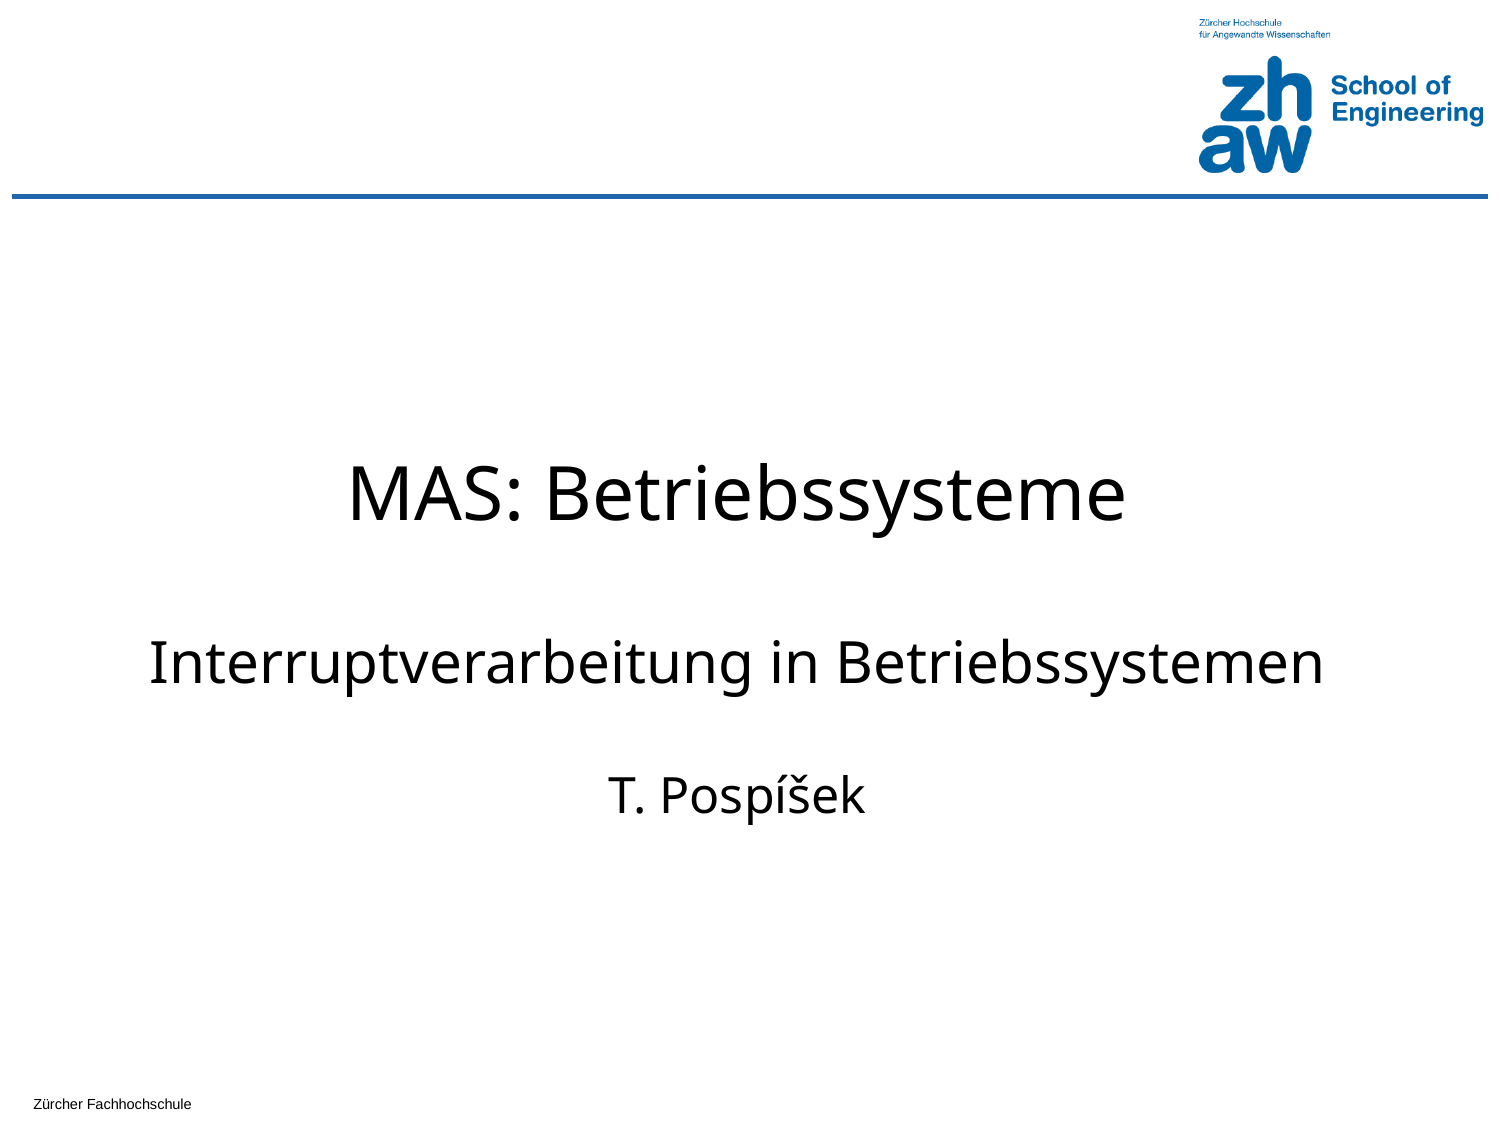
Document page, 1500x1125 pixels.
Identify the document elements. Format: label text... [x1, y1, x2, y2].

text_box MAS: Betriebssysteme Interruptverarbeitung in Betriebssystemen T. Pospíšek [112, 262, 1363, 913]
picture [1199, 19, 1483, 173]
